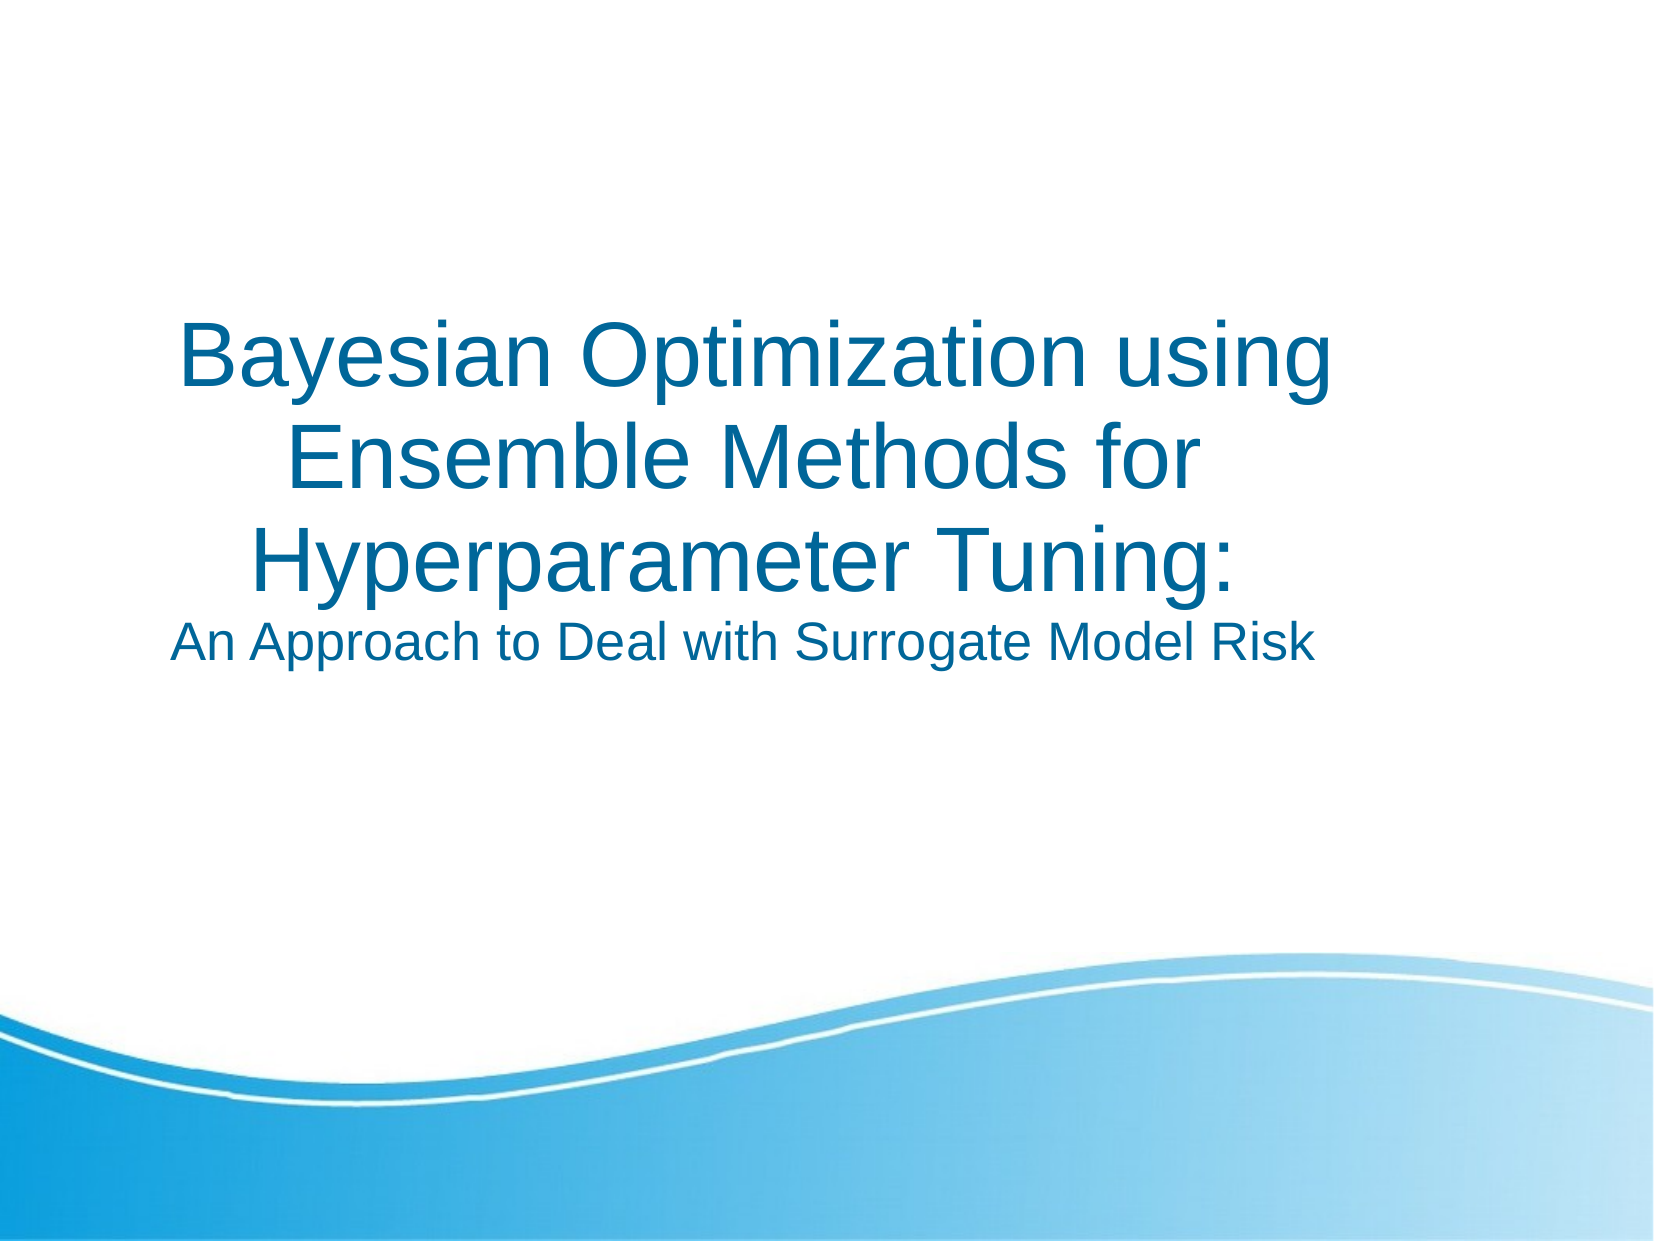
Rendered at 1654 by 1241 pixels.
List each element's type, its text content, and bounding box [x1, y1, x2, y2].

picture [0, 952, 1654, 1241]
title Bayesian Optimization using Ensemble Methods for Hyperparameter Tuning: An Approach to Deal with Surrogate Model Risk [0, 303, 1489, 672]
